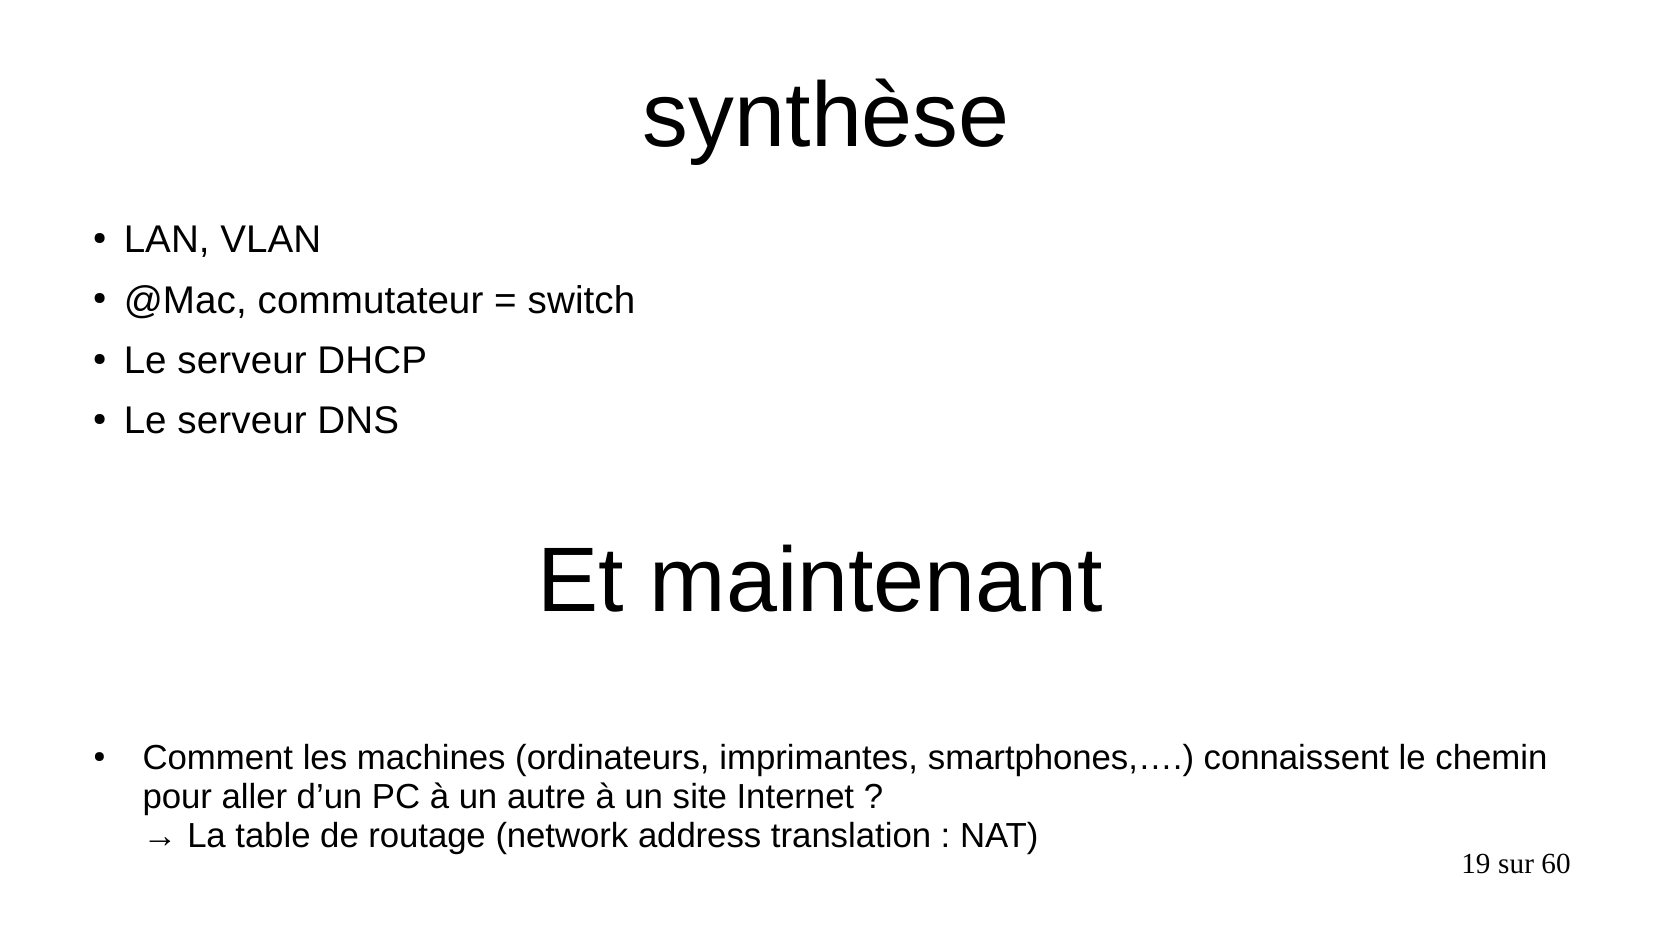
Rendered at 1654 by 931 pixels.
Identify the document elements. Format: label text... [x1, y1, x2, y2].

title synthèse [82, 37, 1571, 193]
list LAN, VLAN @Mac, commutateur = switch Le serveur DHCP Le serveur DNS [82, 217, 1571, 443]
list Comment les machines (ordinateurs, imprimantes, smartphones,….) connaissent le chemin pour aller d’un PC à un autre à un site Internet ? → La table de routage (network address translation : NAT) [76, 738, 1565, 857]
title Et maintenant [76, 501, 1565, 658]
